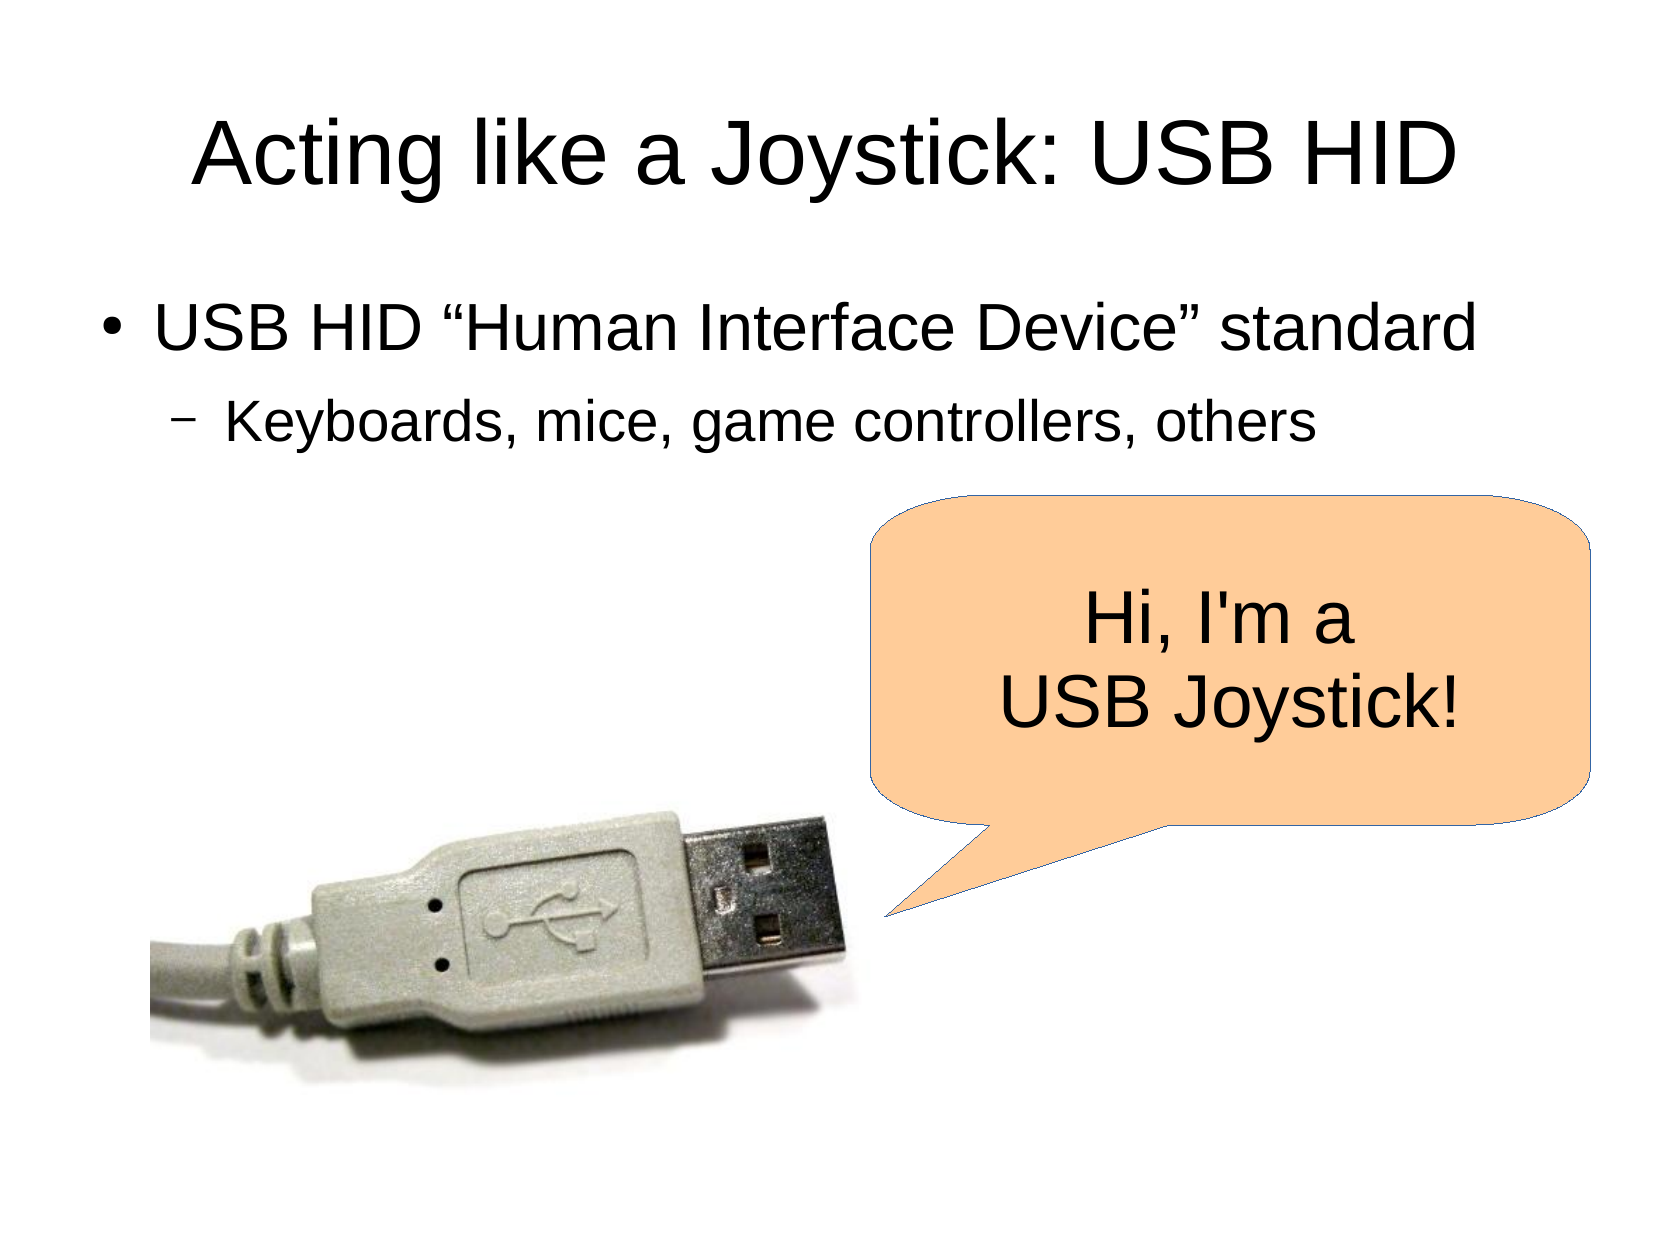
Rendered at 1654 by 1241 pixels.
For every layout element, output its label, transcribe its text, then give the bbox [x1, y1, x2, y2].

list USB HID “Human Interface Device” standard Keyboards, mice, game controllers, others [82, 290, 1571, 631]
text_box Hi, I'm a USB Joystick! [870, 495, 1591, 917]
title Acting like a Joystick: USB HID [82, 49, 1571, 257]
picture [150, 779, 880, 1141]
